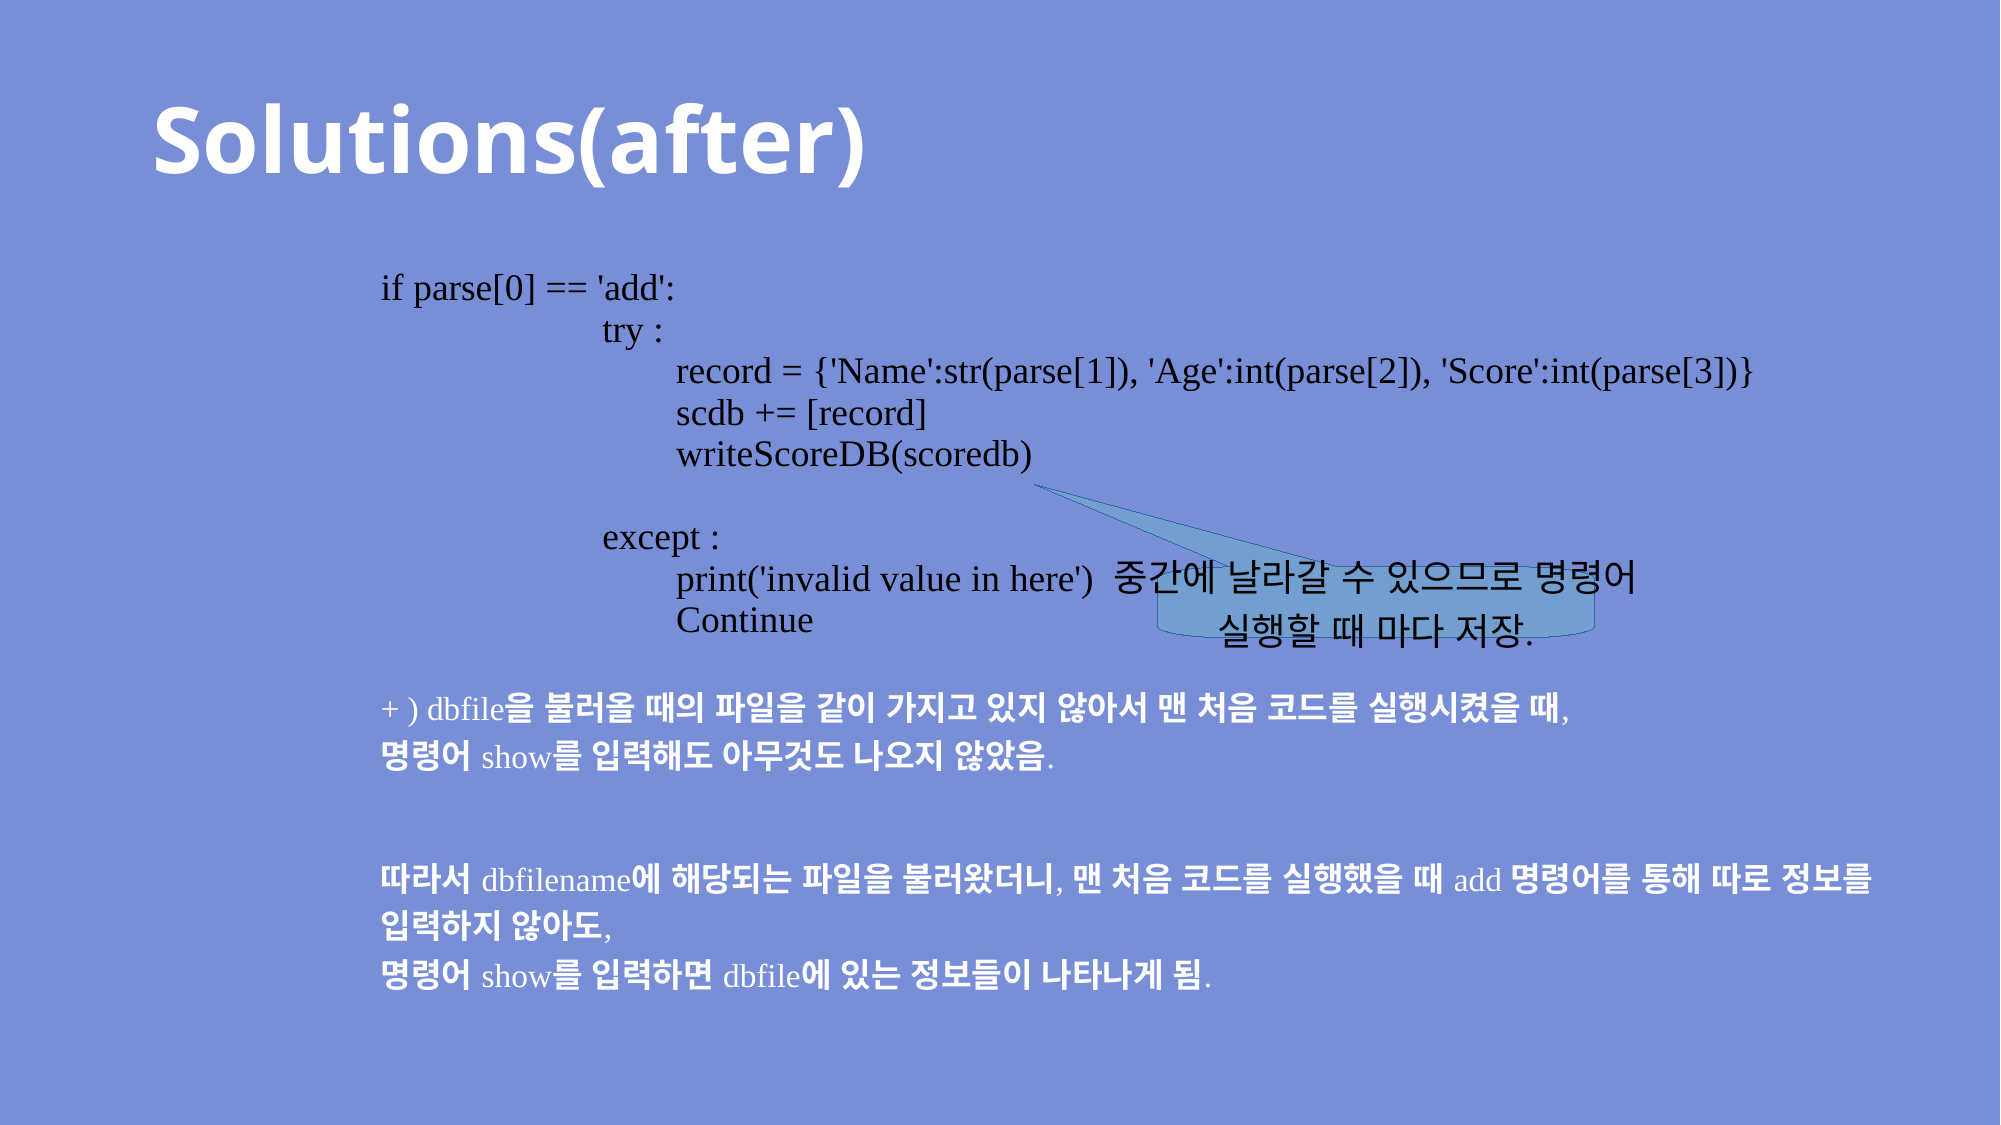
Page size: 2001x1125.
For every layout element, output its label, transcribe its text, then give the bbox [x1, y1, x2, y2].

text_box if parse[0] == 'add': try : record = {'Name':str(parse[1]), 'Age':int(parse[2]), 'Score':int(parse[3])} scdb += [record] writeScoreDB(scoredb) except : print('invalid value in here') Continue + ) dbfile을 불러올 때의 파일을 같이 가지고 있지 않아서 맨 처음 코드를 실행시켰을 때, 명령어 show를 입력해도 아무것도 나오지 않았음. 따라서 dbfilename에 해당되는 파일을 불러왔더니, 맨 처음 코드를 실행했을 때 add 명령어를 통해 따로 정보를 입력하지 않아도, 명령어 show를 입력하면 dbfile에 있는 정보들이 나타나게 됨. [366, 259, 1926, 1125]
text_box 중간에 날라갈 수 있으므로 명령어 실행할 때 마다 저장. [1034, 484, 1595, 638]
text_box Solutions(after) [137, 35, 1863, 253]
